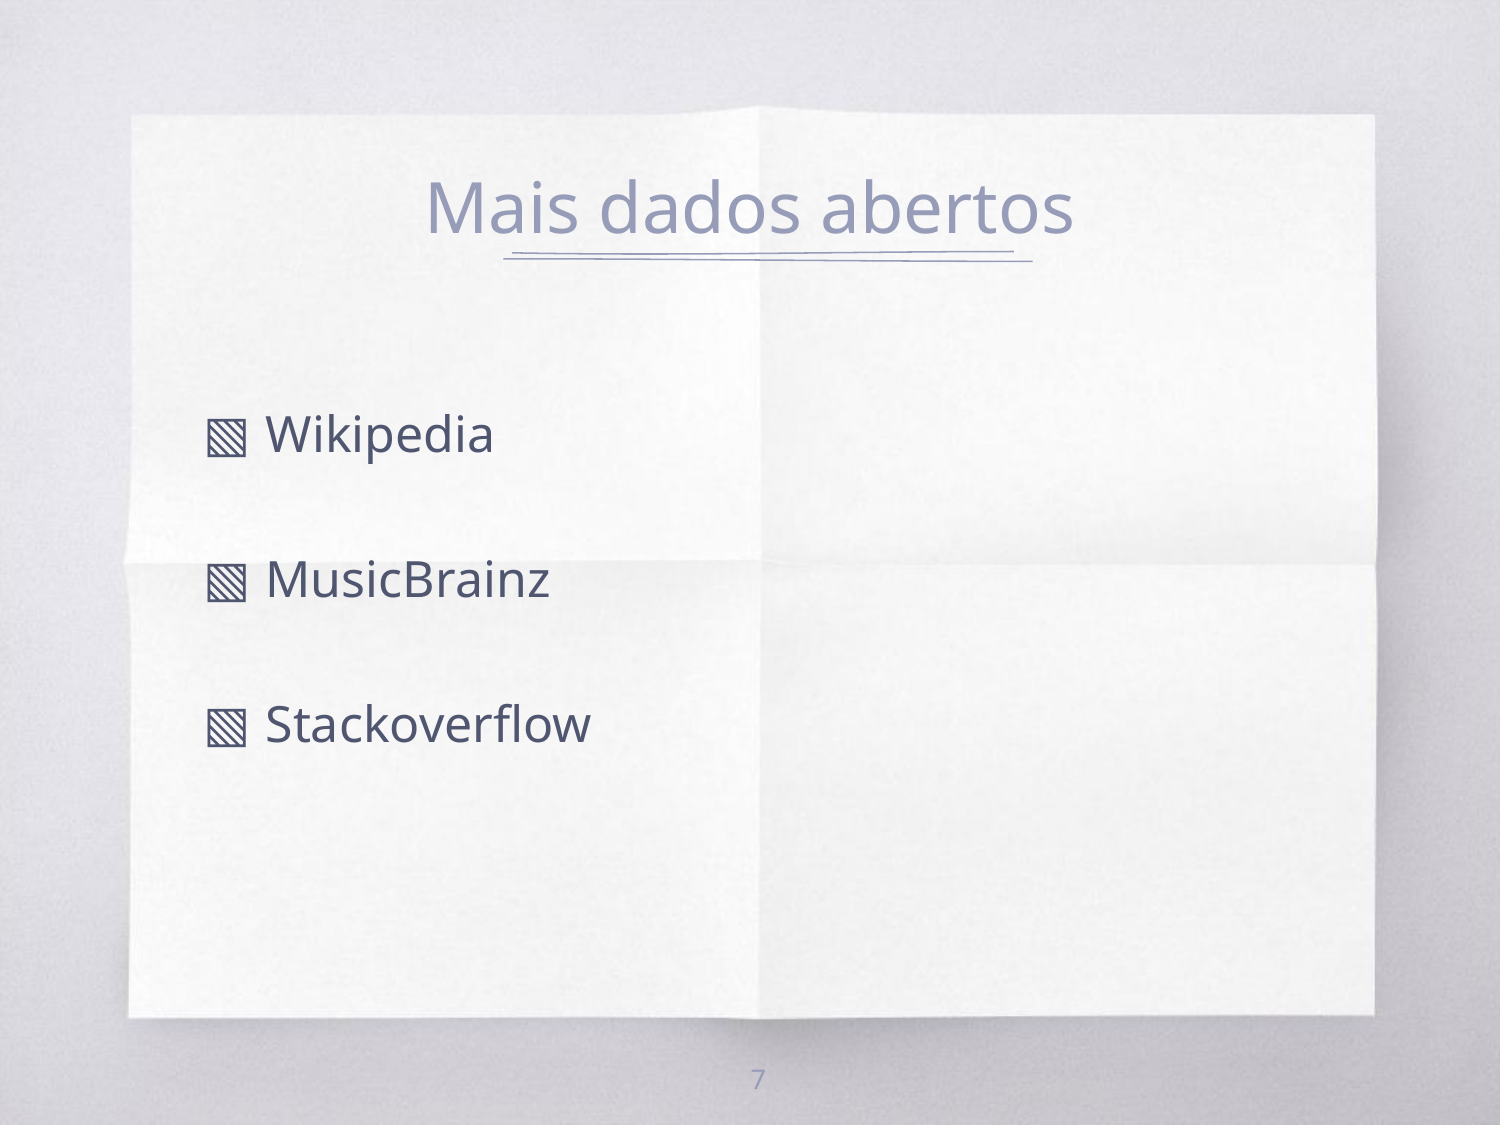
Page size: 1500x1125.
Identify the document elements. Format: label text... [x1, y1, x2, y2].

slide_number <number> [713, 1047, 804, 1113]
title Mais dados abertos [168, 113, 1332, 263]
list Wikipedia MusicBrainz Stackoverflow [175, 314, 1334, 985]
picture [0, 0, 1500, 1125]
